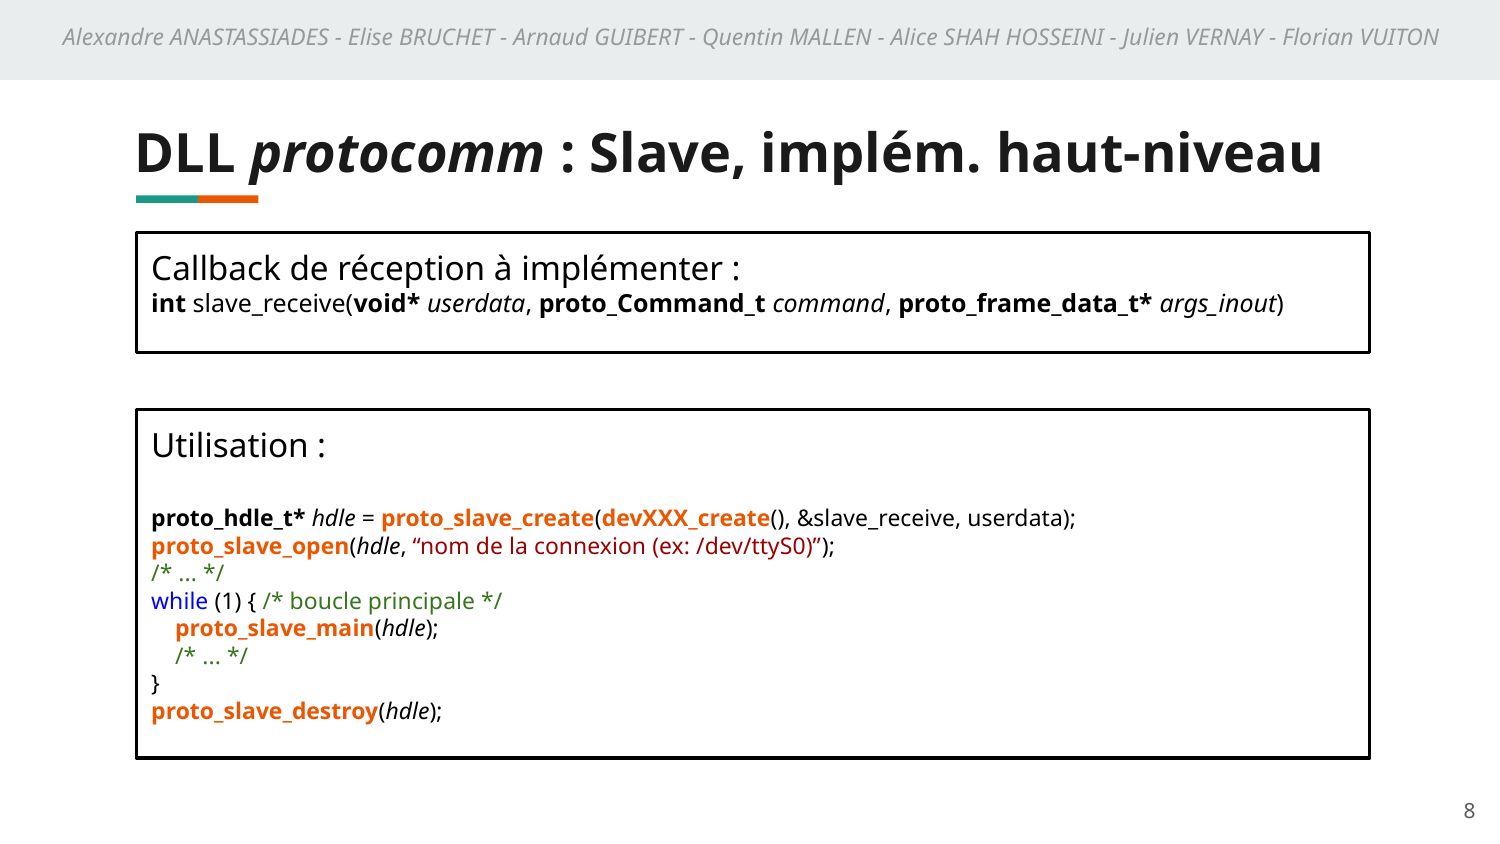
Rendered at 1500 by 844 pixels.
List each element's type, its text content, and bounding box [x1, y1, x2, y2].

text_box Utilisation : proto_hdle_t* hdle = proto_slave_create(devXXX_create(), &slave_receive, userdata); proto_slave_open(hdle, “nom de la connexion (ex: /dev/ttyS0)”); /* ... */ while (1) { /* boucle principale */ proto_slave_main(hdle); /* ... */ } proto_slave_destroy(hdle); [136, 409, 1370, 759]
slide_number <numéro> [1400, 779, 1491, 844]
title DLL protocomm : Slave, implém. haut-niveau [119, 103, 1381, 192]
text_box Alexandre ANASTASSIADES - Elise BRUCHET - Arnaud GUIBERT - Quentin MALLEN - Alice SHAH HOSSEINI - Julien VERNAY - Florian VUITON [11, 7, 1493, 67]
text_box Callback de réception à implémenter : int slave_receive(void* userdata, proto_Command_t command, proto_frame_data_t* args_inout) [136, 232, 1370, 353]
